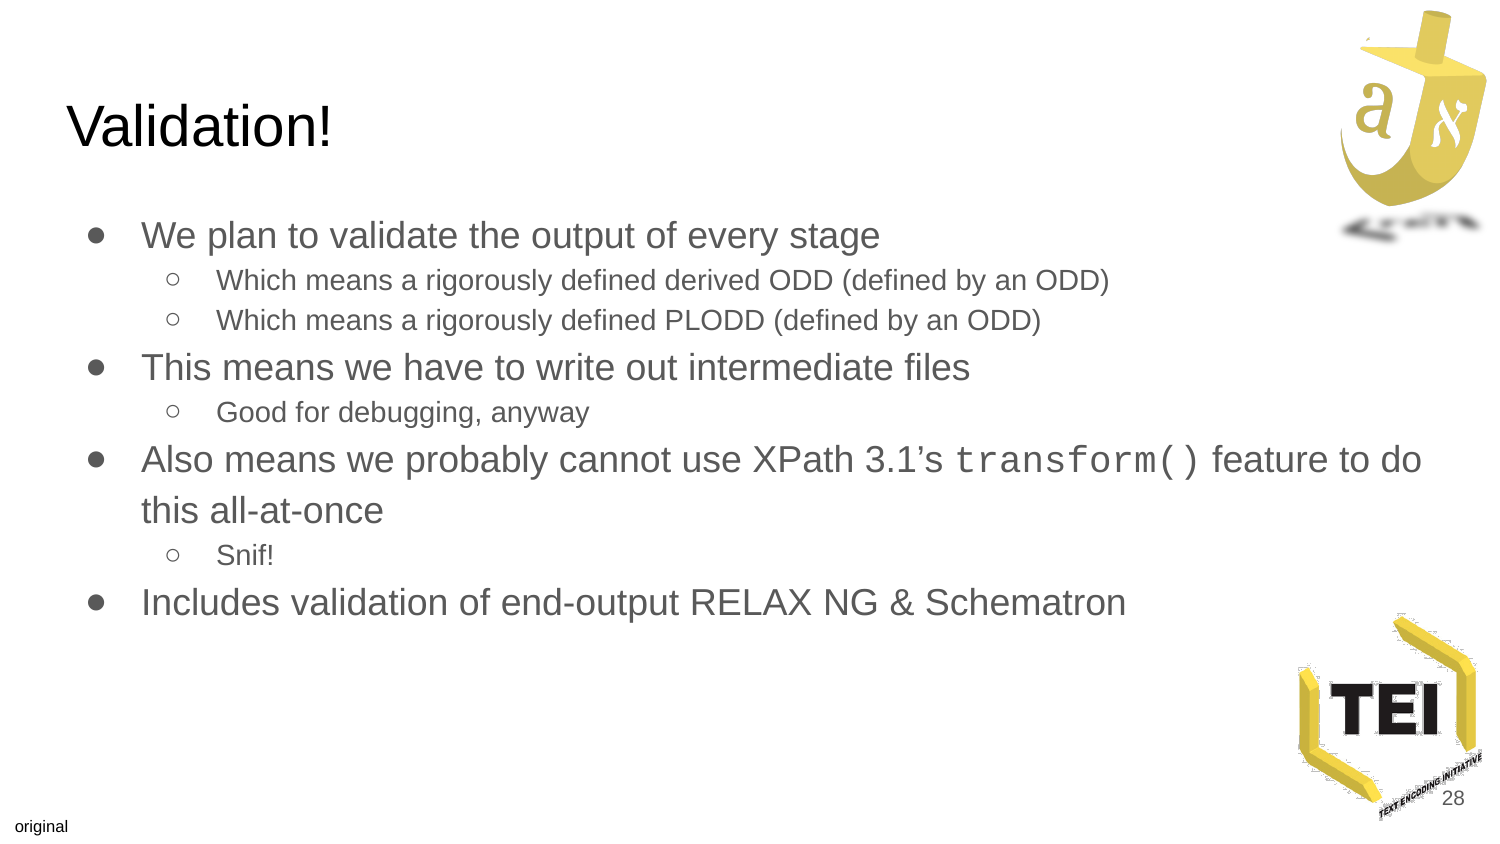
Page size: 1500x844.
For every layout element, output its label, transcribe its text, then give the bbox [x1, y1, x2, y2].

list We plan to validate the output of every stage Which means a rigorously defined derived ODD (defined by an ODD) Which means a rigorously defined PLODD (defined by an ODD) This means we have to write out intermediate files Good for debugging, anyway Also means we probably cannot use XPath 3.1’s transform() feature to do this all-at-once Snif! Includes validation of end-output RELAX NG & Schematron [51, 189, 1449, 750]
title Validation! [51, 72, 1449, 167]
picture [1324, 0, 1497, 250]
text_box original [0, 810, 114, 844]
slide_number <number> [1389, 764, 1480, 830]
picture [1275, 604, 1500, 830]
